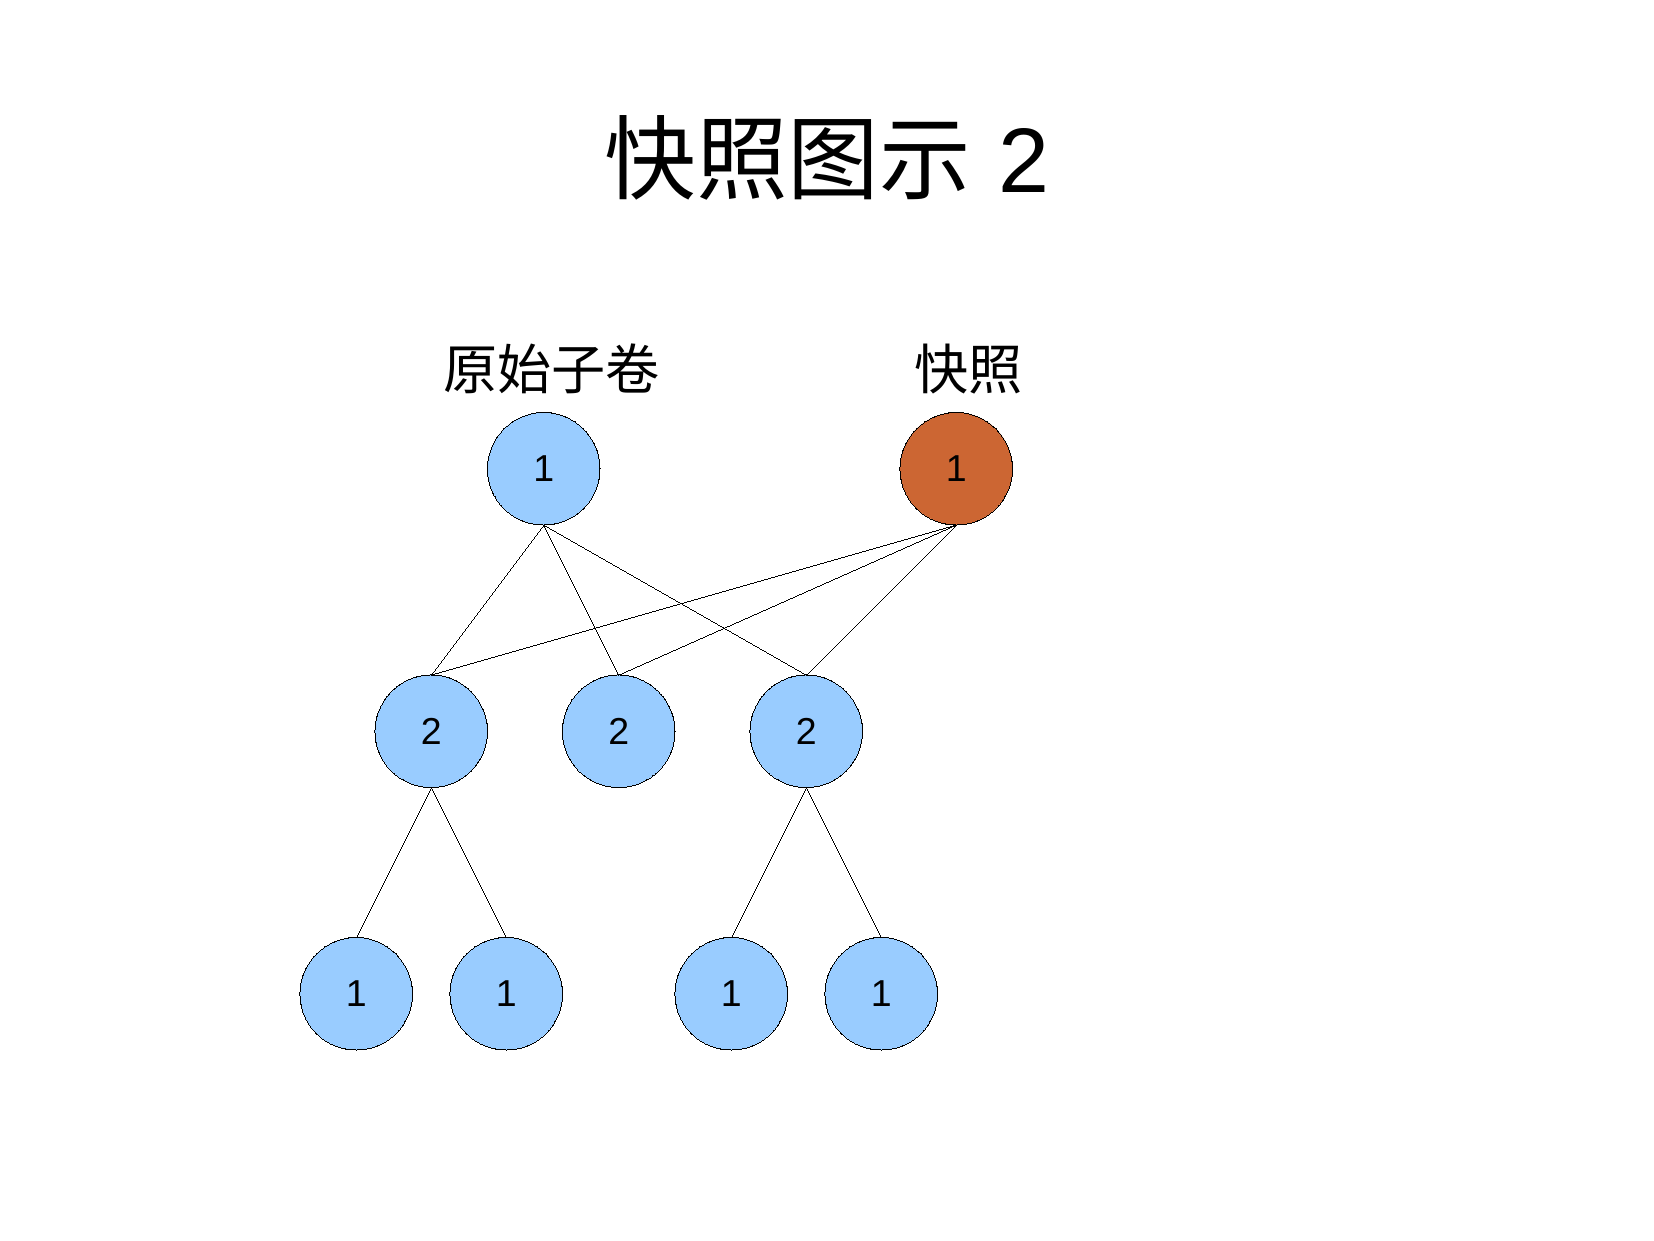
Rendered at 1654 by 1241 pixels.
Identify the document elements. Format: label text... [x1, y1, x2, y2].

text_box 1 [487, 412, 601, 525]
text_box 1 [899, 412, 1013, 525]
text_box 快照 [900, 318, 1039, 397]
text_box 2 [562, 674, 676, 788]
text_box 1 [674, 937, 788, 1051]
text_box 1 [824, 937, 938, 1051]
text_box 2 [374, 674, 488, 788]
text_box 2 [749, 674, 863, 788]
title 快照图示2 [82, 49, 1571, 257]
text_box 1 [299, 937, 413, 1051]
text_box 1 [449, 937, 563, 1051]
text_box 原始子卷 [428, 318, 676, 397]
